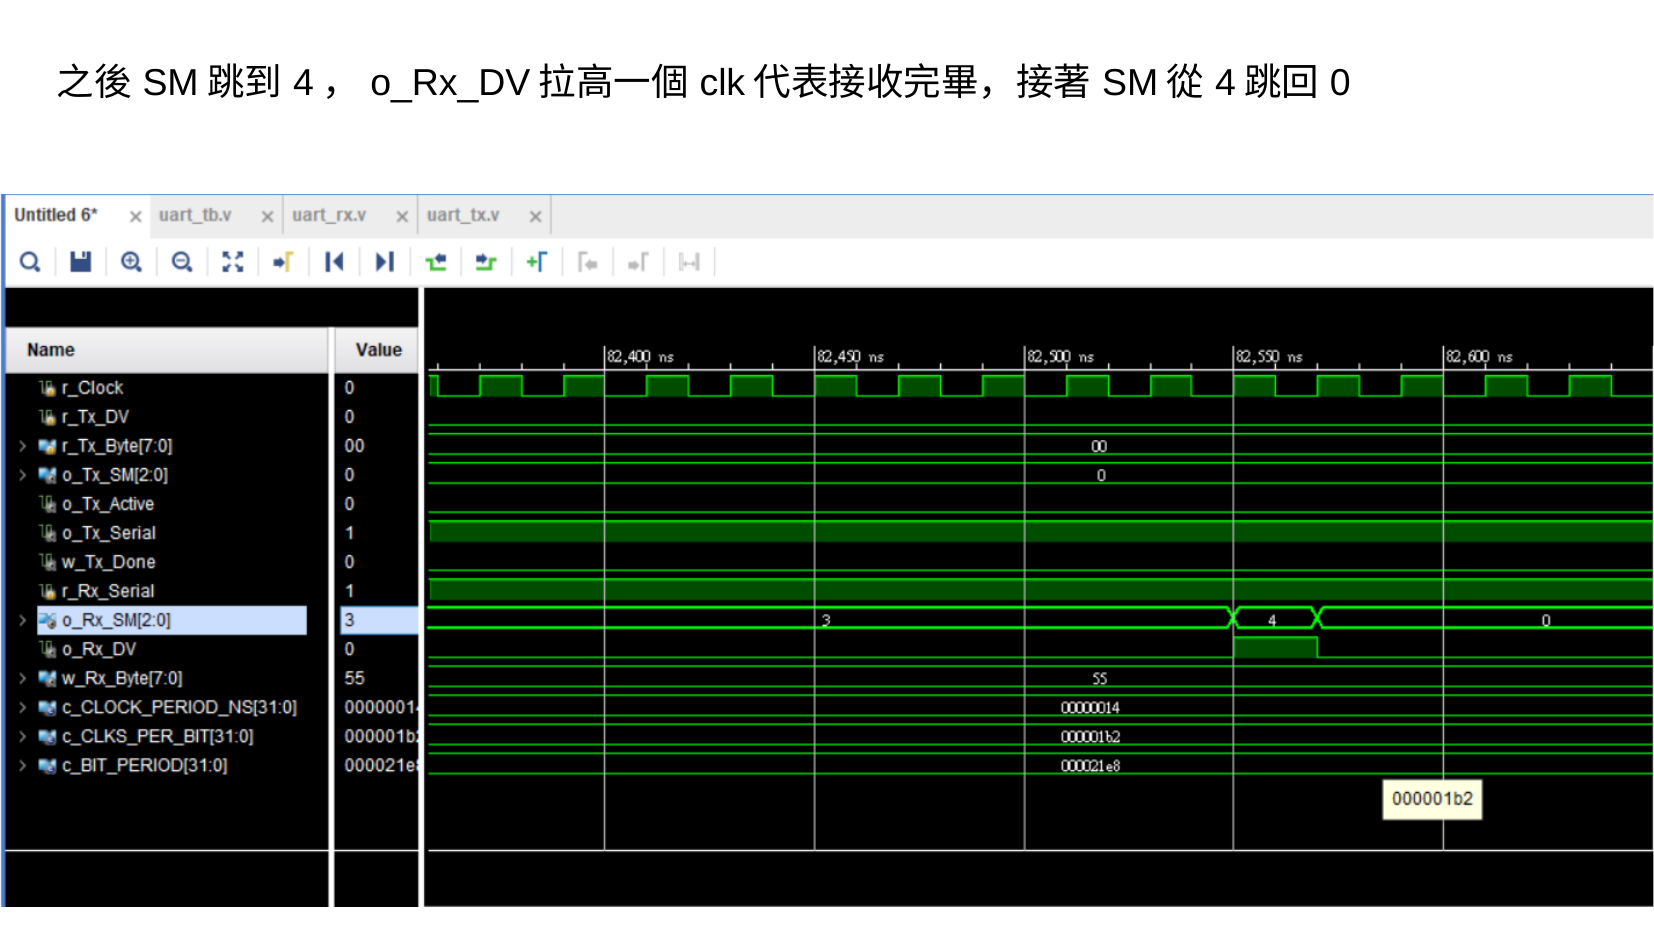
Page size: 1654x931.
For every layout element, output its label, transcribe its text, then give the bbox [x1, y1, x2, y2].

text_box 之後SM跳到4，o_Rx_DV拉高一個clk代表接收完畢，接著SM從4跳回0 [41, 45, 1359, 110]
picture [0, 194, 1654, 907]
